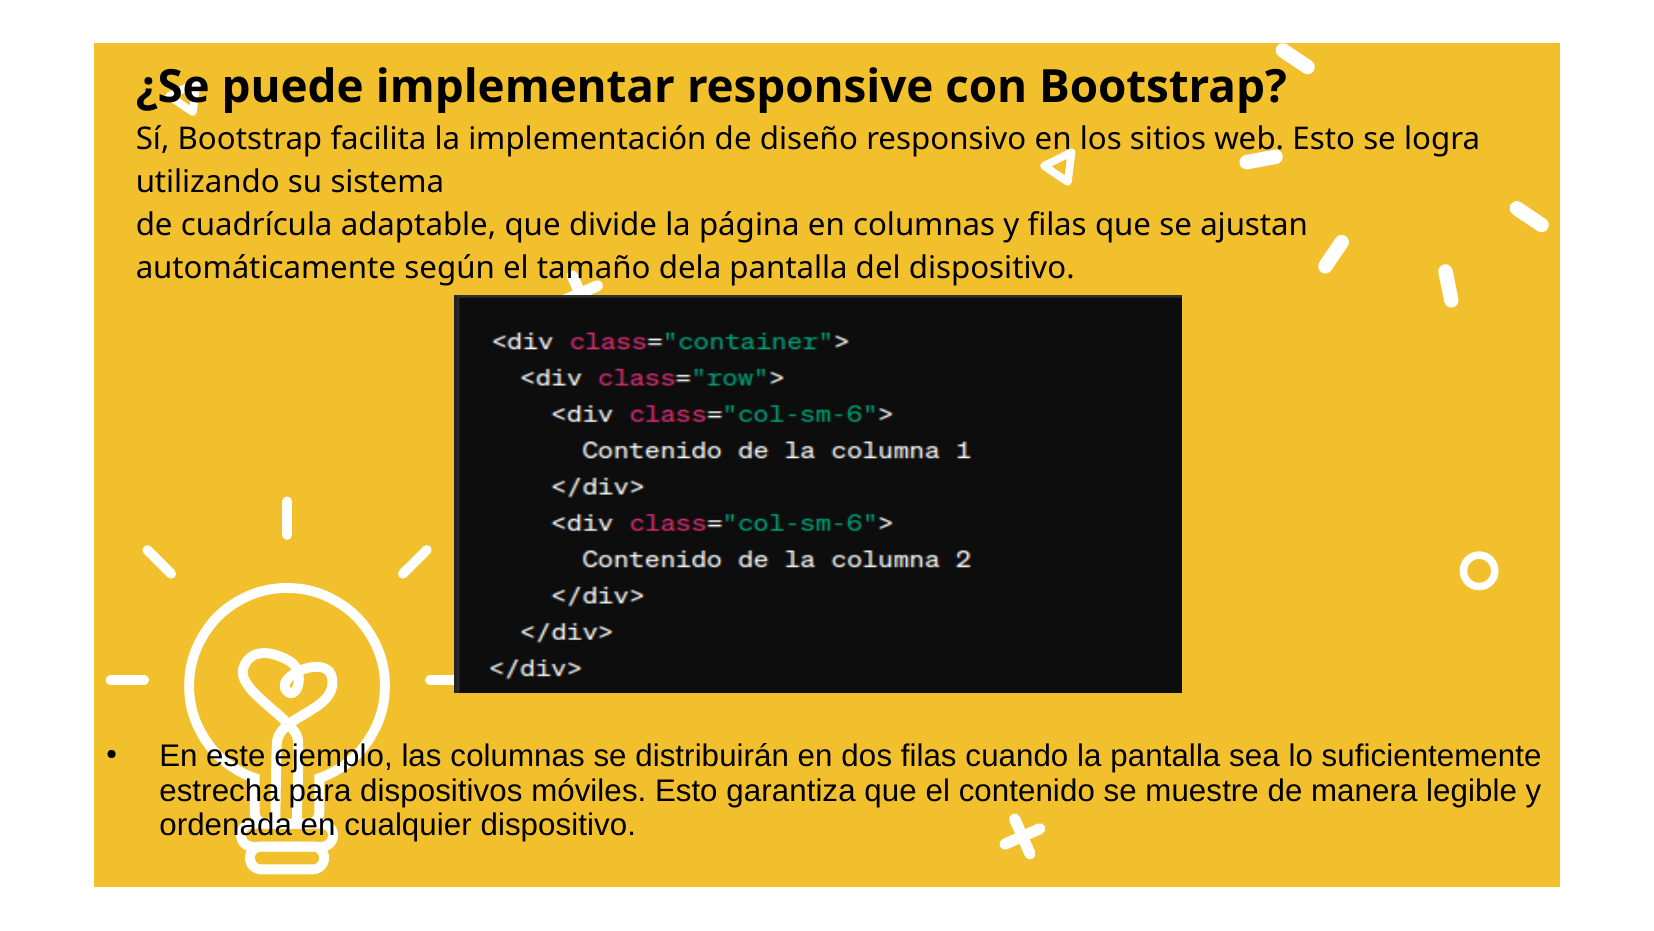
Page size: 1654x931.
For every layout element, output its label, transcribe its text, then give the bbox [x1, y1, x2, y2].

picture [454, 295, 1182, 693]
list En este ejemplo, las columnas se distribuirán en dos filas cuando la pantalla sea lo suficientemente estrecha para dispositivos móviles. Esto garantiza que el contenido se muestre de manera legible y ordenada en cualquier dispositivo. [88, 738, 1613, 931]
title ¿Se puede implementar responsive con Bootstrap? Sí, Bootstrap facilita la implementación de diseño responsivo en los sitios web. Esto se logra utilizando su sistema de cuadrícula adaptable, que divide la página en columnas y filas que se ajustan automáticamente según el tamaño dela pantalla del dispositivo. [135, 53, 1625, 288]
